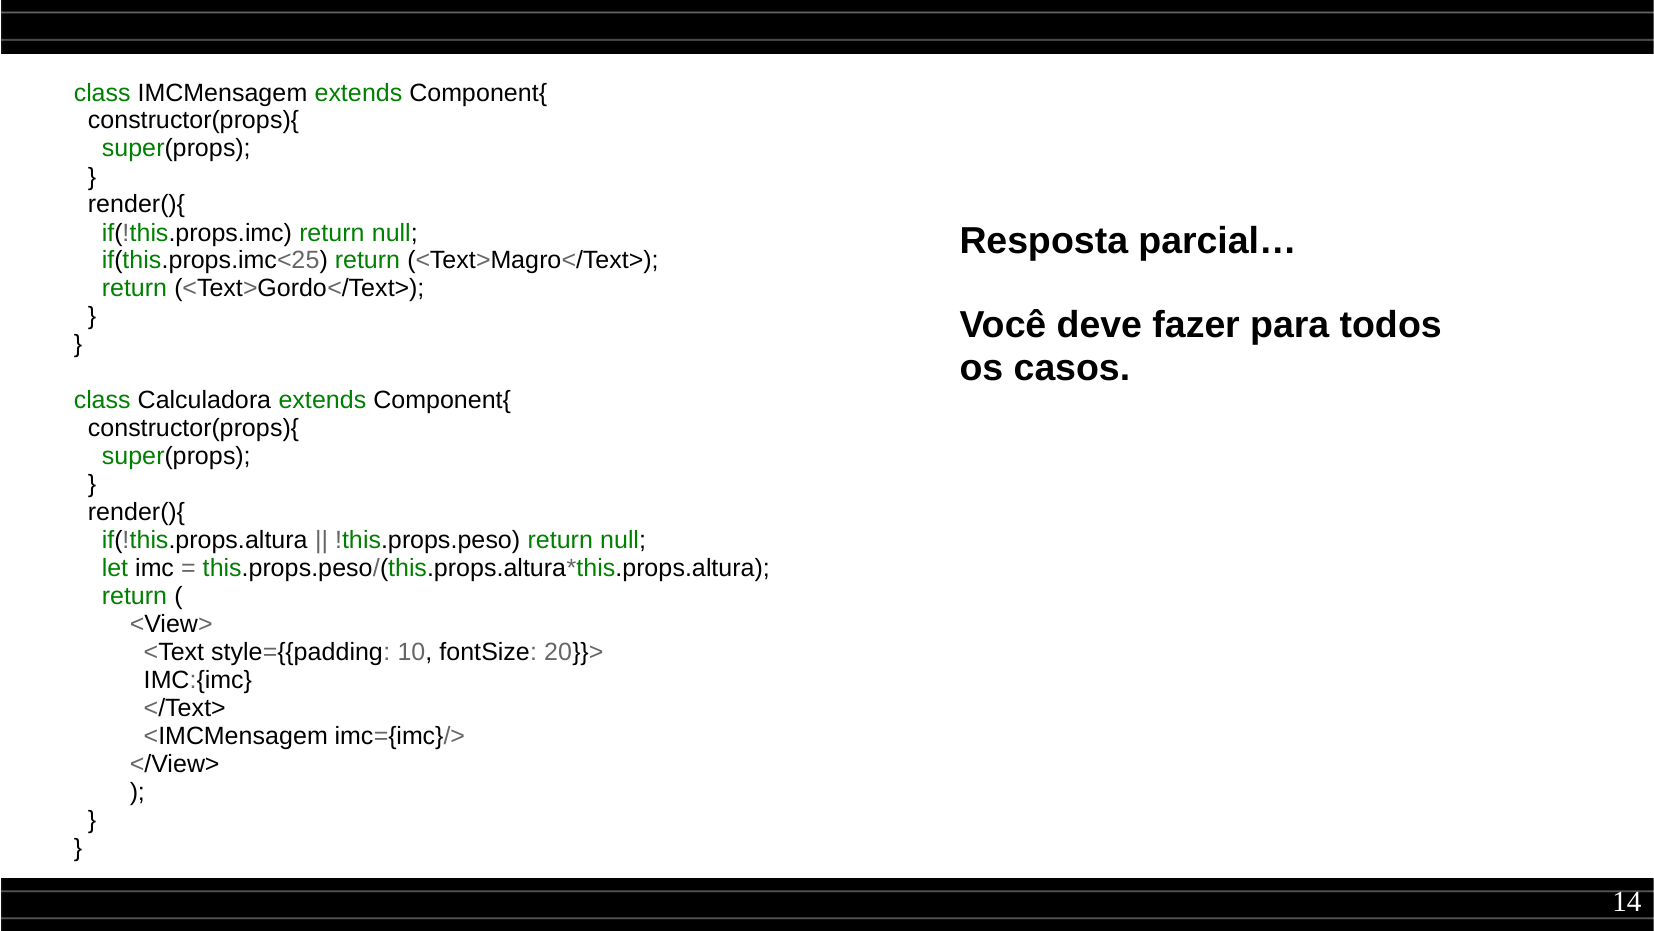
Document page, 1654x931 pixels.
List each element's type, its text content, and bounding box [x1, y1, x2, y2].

text_box class IMCMensagem extends Component{ constructor(props){ super(props); } render(){ if(!this.props.imc) return null; if(this.props.imc<25) return (<Text>Magro</Text>); return (<Text>Gordo</Text>); } } class Calculadora extends Component{ constructor(props){ super(props); } render(){ if(!this.props.altura || !this.props.peso) return null; let imc = this.props.peso/(this.props.altura*this.props.altura); return ( <View> <Text style={{padding: 10, fontSize: 20}}> IMC:{imc} </Text> <IMCMensagem imc={imc}/> </View> ); } } [59, 70, 1548, 870]
text_box Resposta parcial… Você deve fazer para todos os casos. [944, 212, 1468, 396]
picture [1, 0, 1654, 54]
picture [1, 878, 1654, 931]
